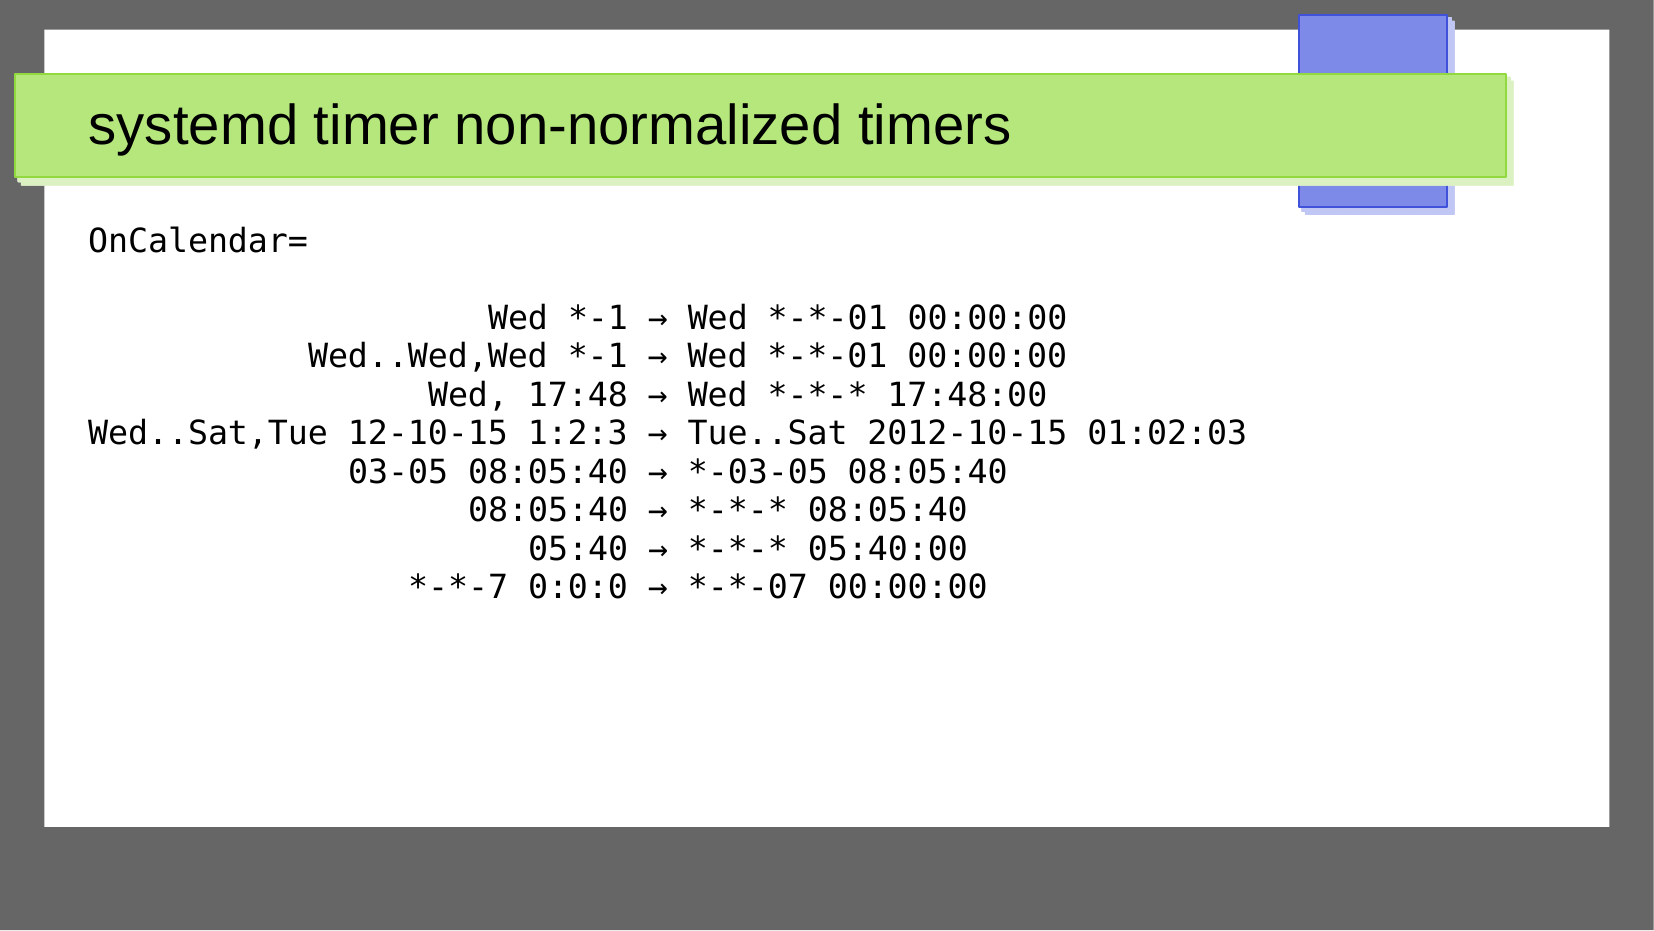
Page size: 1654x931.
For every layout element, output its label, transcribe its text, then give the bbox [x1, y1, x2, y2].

title systemd timer non-normalized timers [88, 73, 1506, 178]
list OnCalendar= Wed *-1 → Wed *-*-01 00:00:00 Wed..Wed,Wed *-1 → Wed *-*-01 00:00:00 Wed, 17:48 → Wed *-*-* 17:48:00 Wed..Sat,Tue 12-10-15 1:2:3 → Tue..Sat 2012-10-15 01:02:03 03-05 08:05:40 → *-03-05 08:05:40 08:05:40 → *-*-* 08:05:40 05:40 → *-*-* 05:40:00 *-*-7 0:0:0 → *-*-07 00:00:00 [88, 221, 1538, 751]
